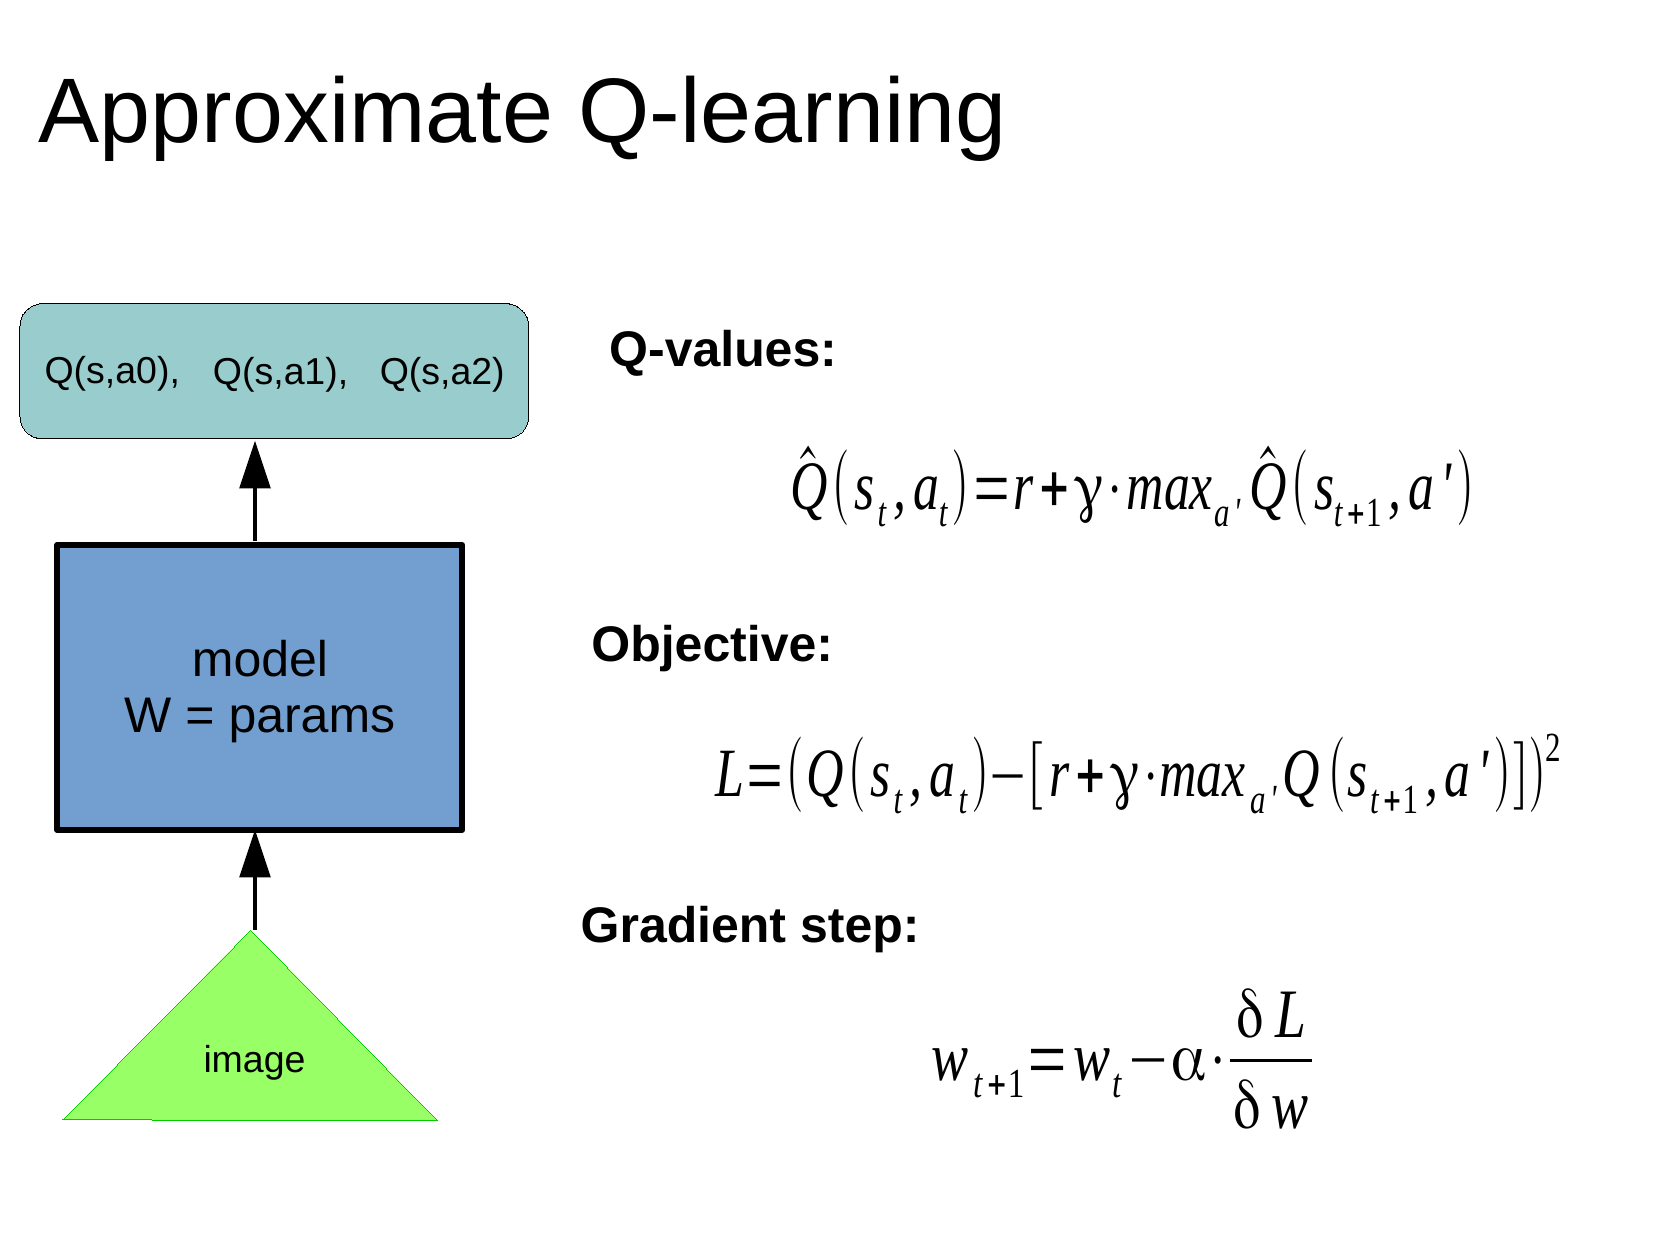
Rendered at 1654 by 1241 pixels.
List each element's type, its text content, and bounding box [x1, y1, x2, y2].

text_box model W = params [57, 544, 463, 830]
text_box Q(s,a1), [189, 333, 356, 409]
chart [699, 722, 1573, 821]
text_box [19, 303, 529, 439]
text_box Q(s,a0), [20, 333, 189, 409]
text_box Gradient step: [556, 881, 944, 971]
text_box Q-values: [585, 304, 973, 394]
text_box [62, 930, 340, 1121]
text_box Q(s,a2) [356, 333, 529, 409]
text_box Objective: [567, 599, 955, 690]
text_box [344, 1025, 438, 1121]
chart [917, 976, 1329, 1143]
text_box image [165, 1021, 344, 1139]
chart [777, 439, 1488, 536]
text_box Approximate Q-learning [15, 42, 1586, 286]
